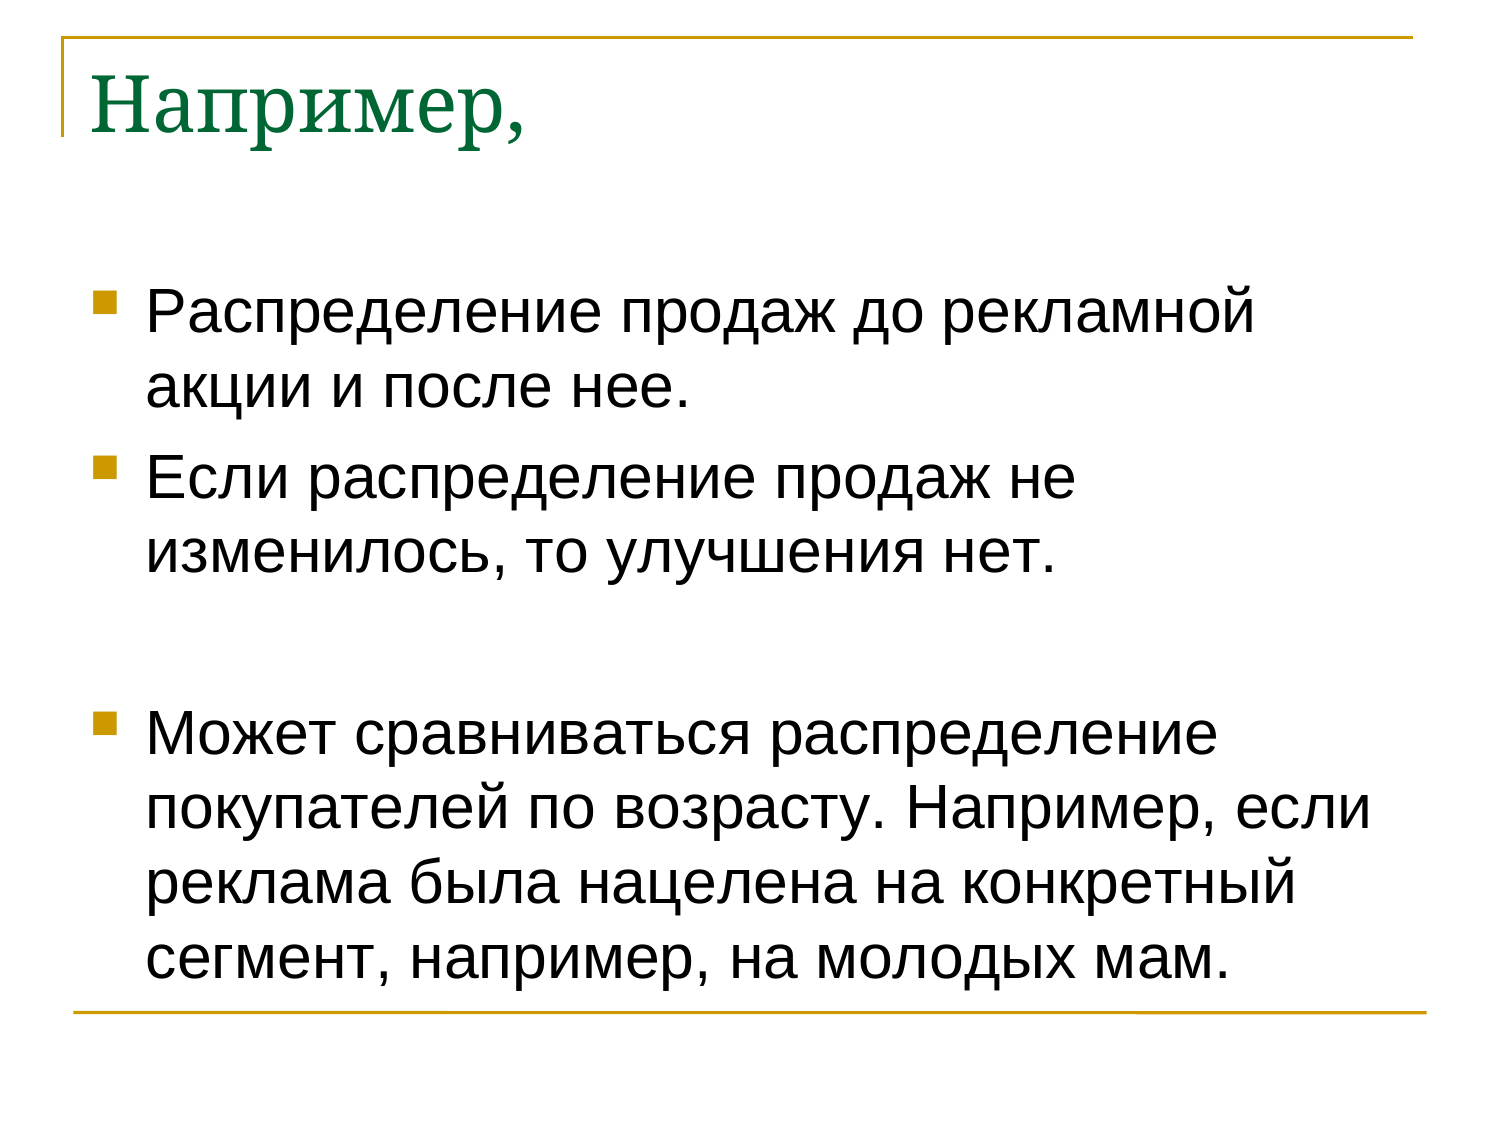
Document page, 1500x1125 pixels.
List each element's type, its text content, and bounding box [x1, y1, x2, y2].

title Например, [75, 45, 1426, 233]
list Распределение продаж до рекламной акции и после нее. Если распределение продаж не изменилось, то улучшения нет. Может сравниваться распределение покупателей по возрасту. Например, если реклама была нацелена на конкретный сегмент, например, на молодых мам. [75, 262, 1426, 1006]
